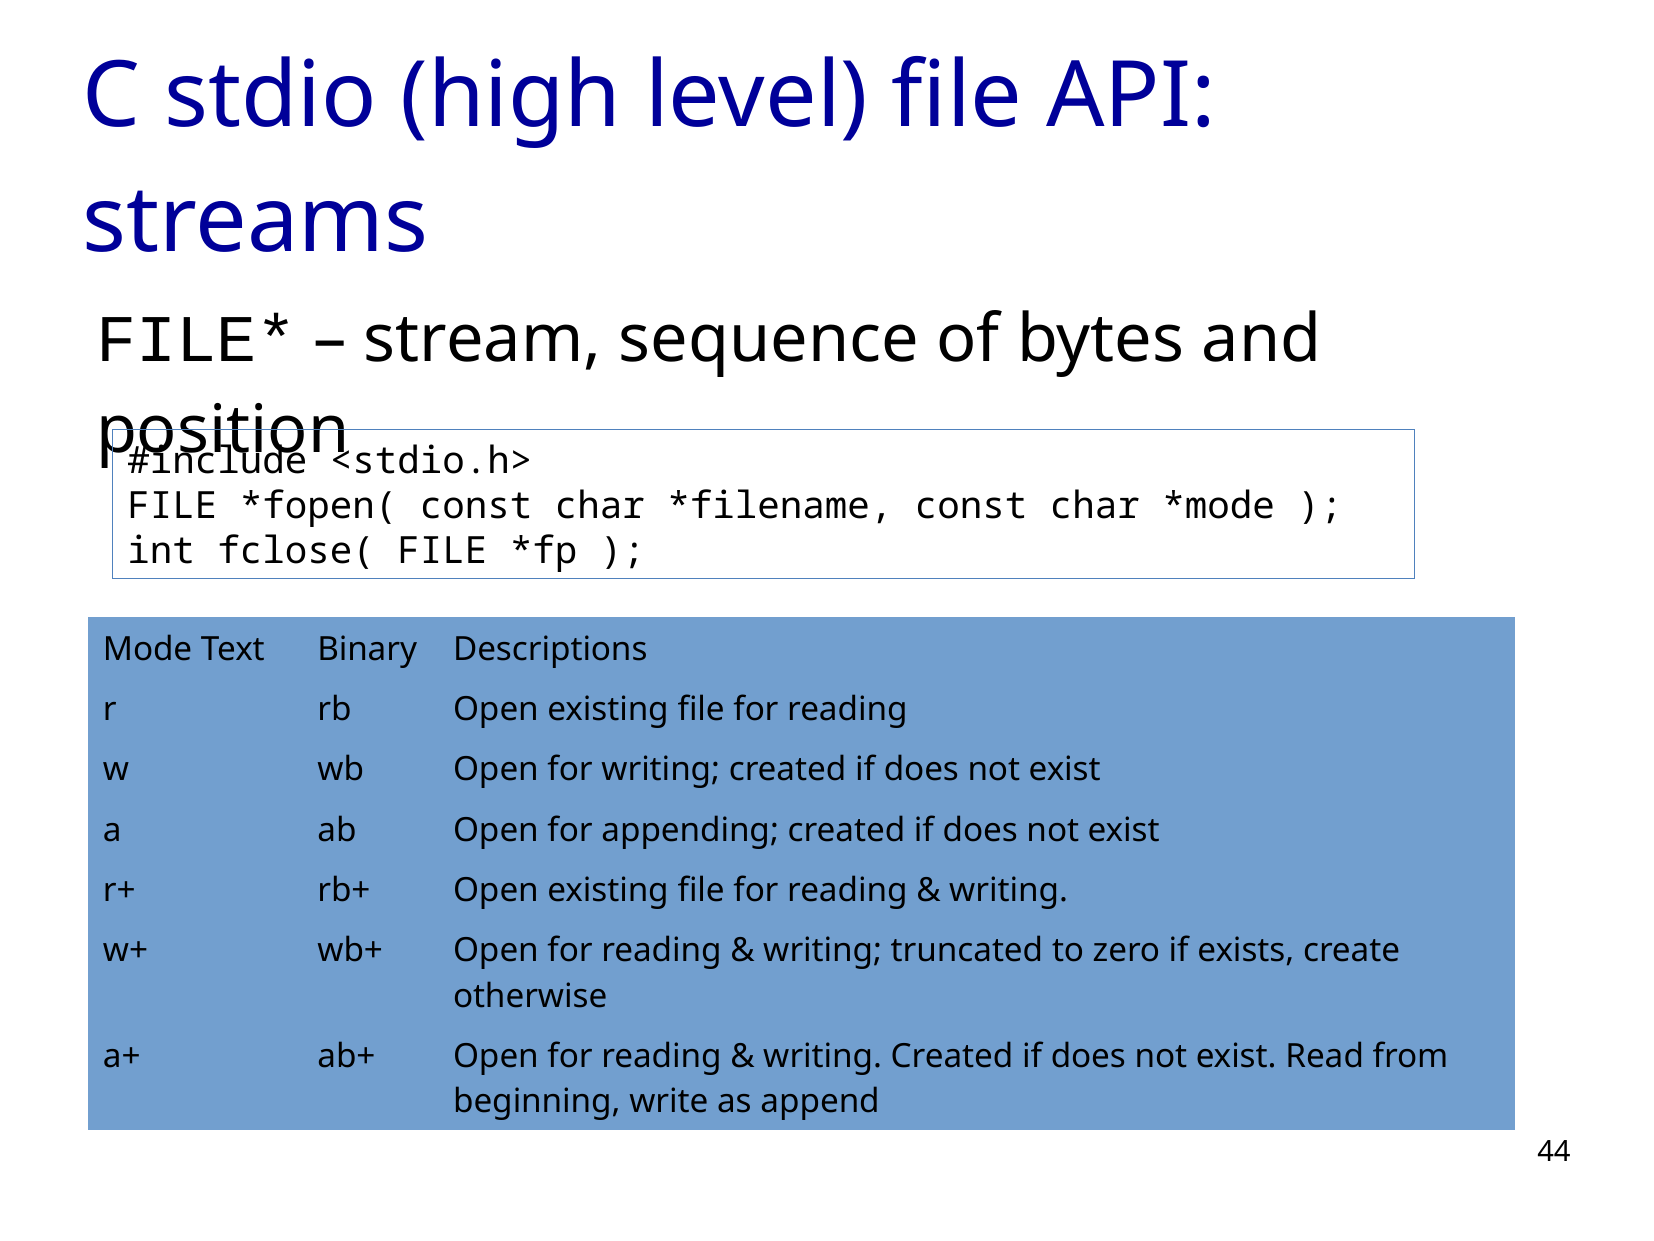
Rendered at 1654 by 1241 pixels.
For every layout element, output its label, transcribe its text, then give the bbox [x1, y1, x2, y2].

title C stdio (high level) file API: streams [82, 49, 1571, 257]
table_cell Open for writing; created if does not exist [438, 738, 1515, 798]
table_cell w [88, 738, 302, 798]
table_header Mode Text [88, 617, 302, 678]
table_cell a [88, 798, 302, 858]
table_cell ab [302, 798, 438, 858]
table_cell r+ [88, 858, 302, 919]
table_cell ab+ [302, 1024, 438, 1130]
table_cell rb [302, 678, 438, 738]
table_header Binary [302, 617, 438, 678]
table_cell rb+ [302, 858, 438, 919]
list FILE* – stream, sequence of bytes and position [60, 290, 1571, 1096]
table_cell w+ [88, 919, 302, 1024]
table_cell r [88, 678, 302, 738]
table_cell wb [302, 738, 438, 798]
table_cell Open for reading & writing; truncated to zero if exists, create otherwise [438, 919, 1515, 1024]
table_cell Open for reading & writing. Created if does not exist. Read from beginning, write as append [438, 1024, 1515, 1130]
table_header Descriptions [438, 617, 1515, 678]
table_cell a+ [88, 1024, 302, 1130]
table_cell wb+ [302, 919, 438, 1024]
table_cell Open for appending; created if does not exist [438, 798, 1515, 858]
text_box #include <stdio.h> FILE *fopen( const char *filename, const char *mode ); int fclose( FILE *fp ); [112, 429, 1415, 579]
table_cell Open existing file for reading [438, 678, 1515, 738]
table_cell Open existing file for reading & writing. [438, 858, 1515, 919]
